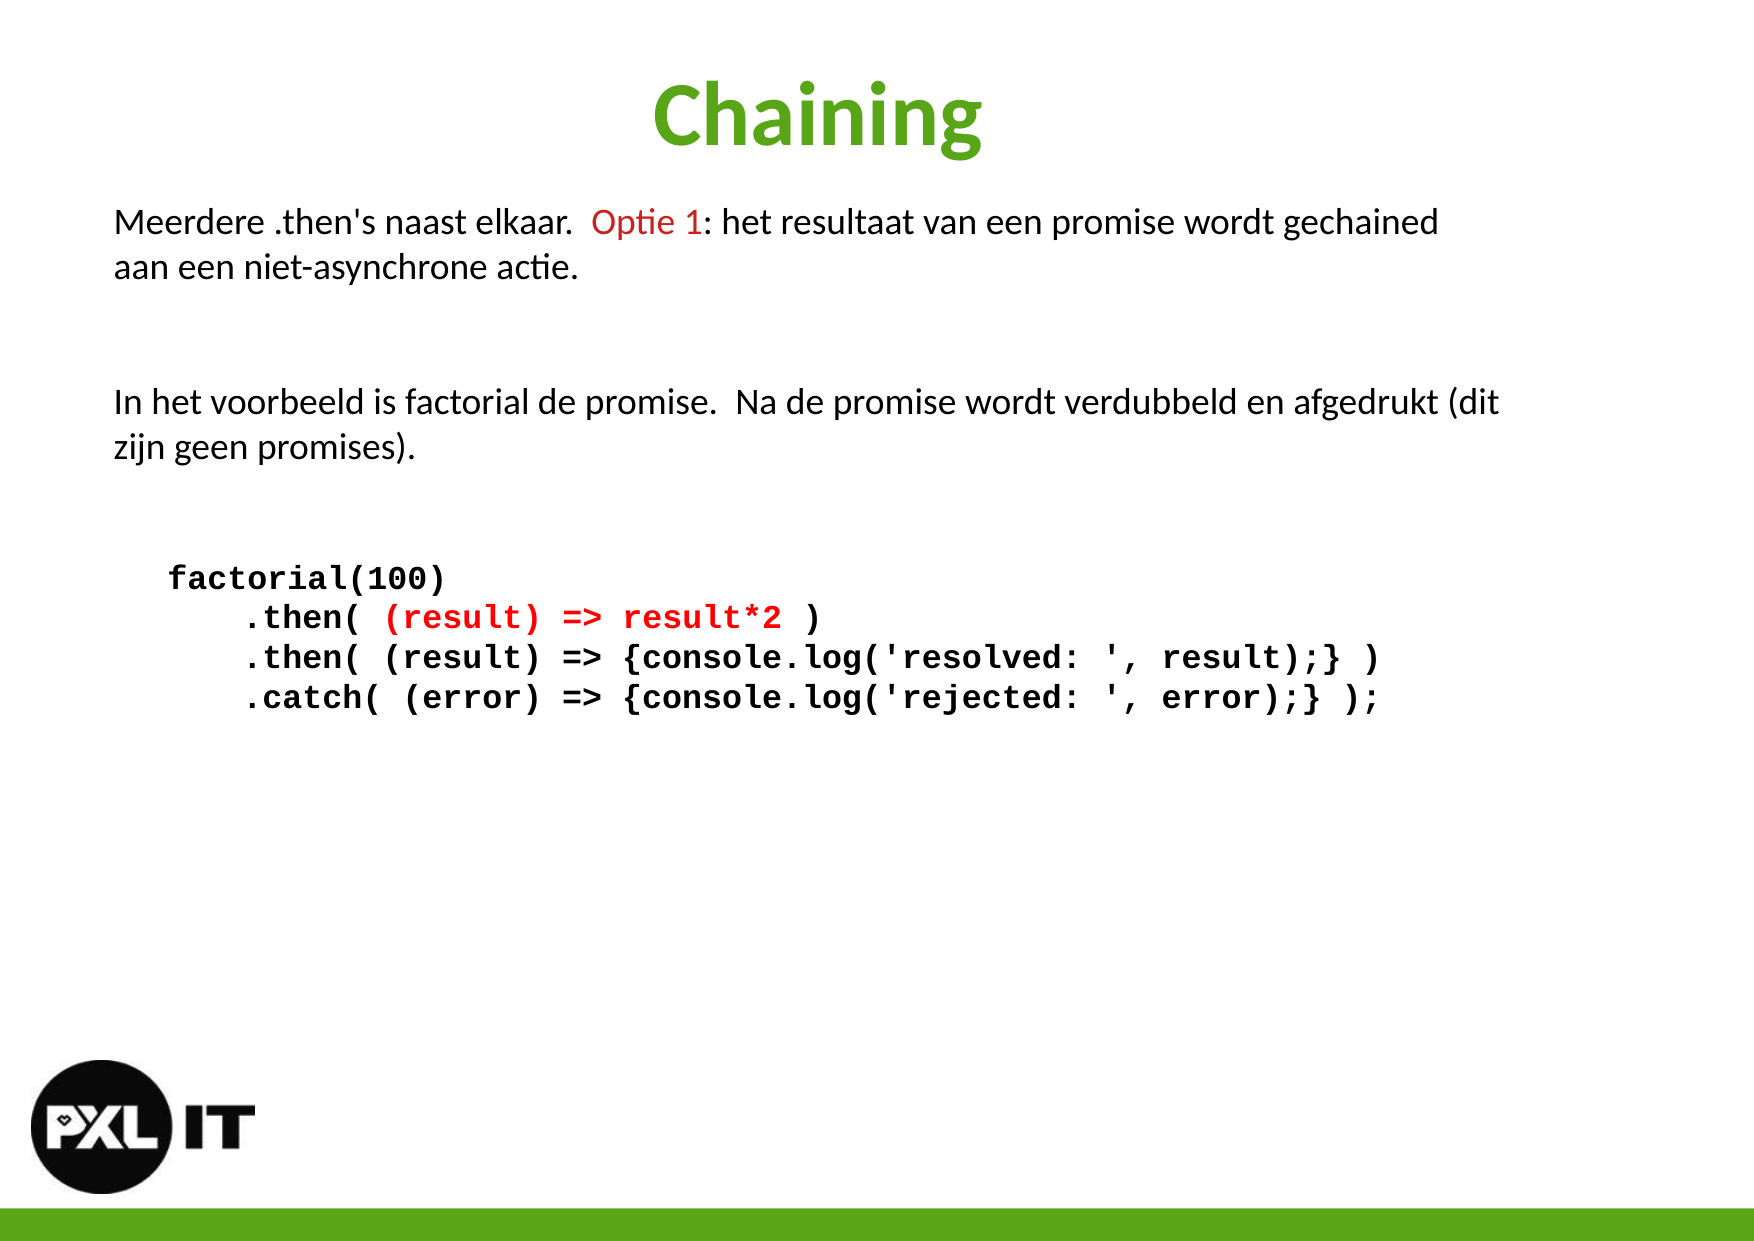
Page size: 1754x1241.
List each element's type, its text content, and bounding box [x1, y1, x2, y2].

text_box Chaining [0, 40, 1687, 179]
text_box factorial(100) .then( (result) => result*2 ) .then( (result) => {console.log('resolved: ', result);} ) .catch( (error) => {console.log('rejected: ', error);} ); [152, 548, 1747, 847]
picture [31, 1060, 255, 1194]
text_box Meerdere .then's naast elkaar. Optie 1: het resultaat van een promise wordt gechained aan een niet-asynchrone actie. In het voorbeeld is factorial de promise. Na de promise wordt verdubbeld en afgedrukt (dit zijn geen promises). [98, 189, 1518, 306]
